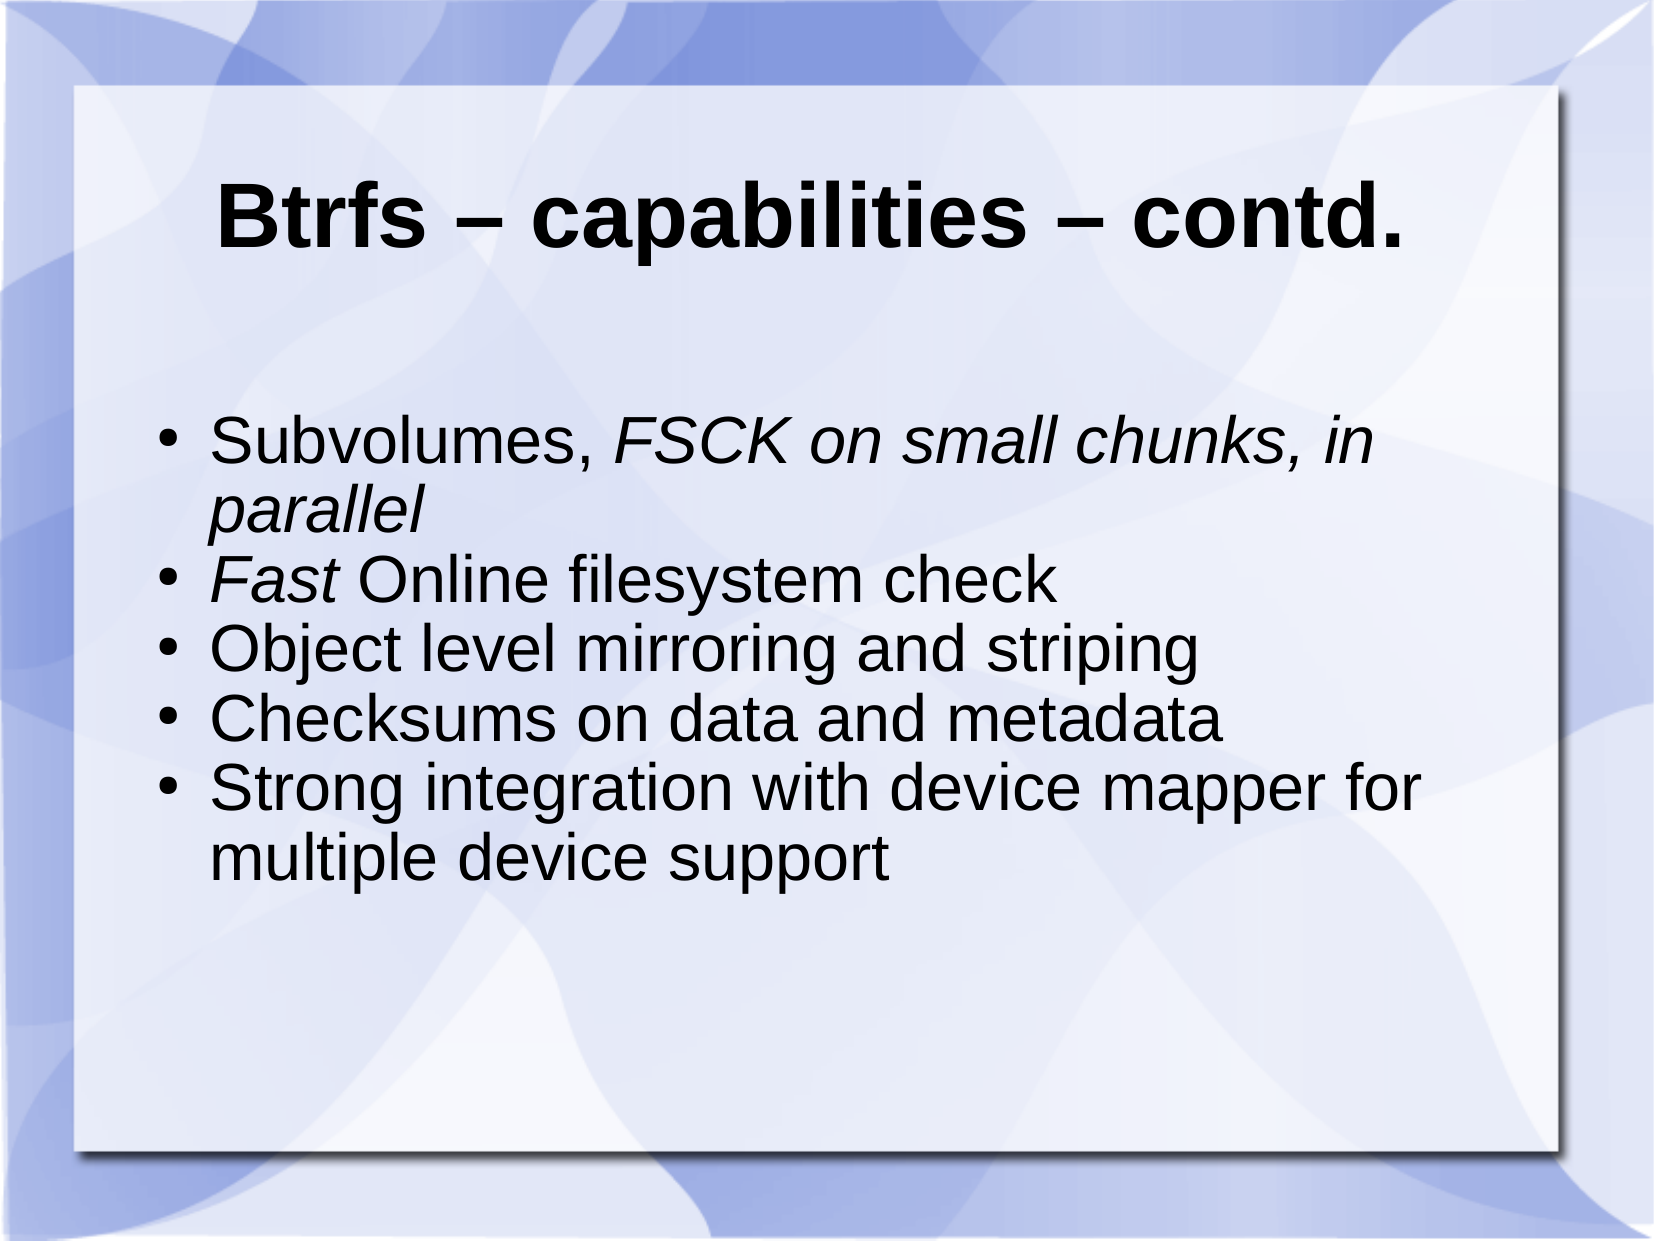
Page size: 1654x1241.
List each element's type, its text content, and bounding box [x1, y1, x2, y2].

text_box Subvolumes, FSCK on small chunks, in parallel Fast Online filesystem check Object level mirroring and striping Checksums on data and metadata Strong integration with device mapper for multiple device support [123, 400, 1527, 1075]
picture [0, 0, 1654, 1241]
title Btrfs – capabilities – contd. [84, 112, 1538, 320]
